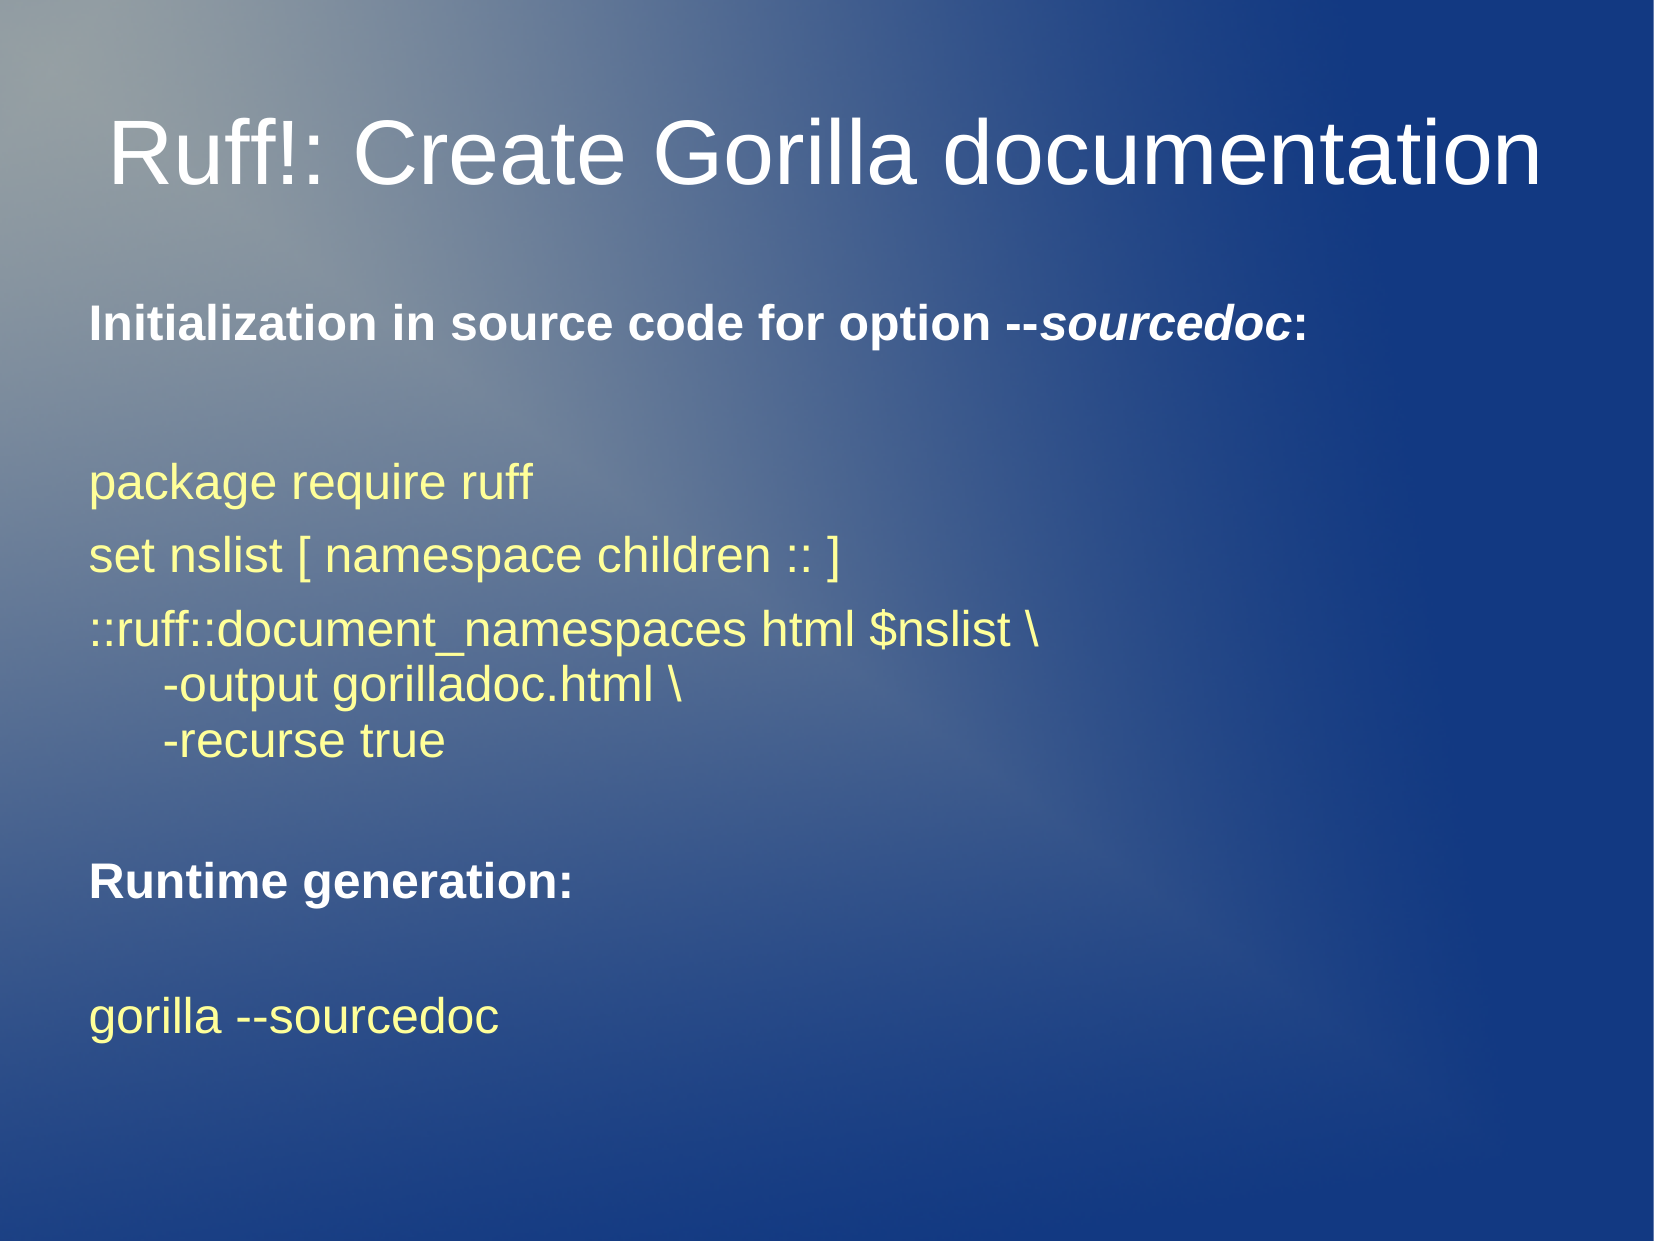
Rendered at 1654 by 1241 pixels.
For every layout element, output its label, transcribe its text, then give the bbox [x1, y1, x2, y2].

title Ruff!: Create Gorilla documentation [82, 49, 1571, 257]
picture [0, 0, 1654, 1241]
text_box Initialization in source code for option --sourcedoc: package require ruff set nslist [ namespace children :: ] ::ruff::document_namespaces html $nslist \ -output gorilladoc.html \ -recurse true Runtime generation: gorilla --sourcedoc [88, 295, 1595, 1101]
